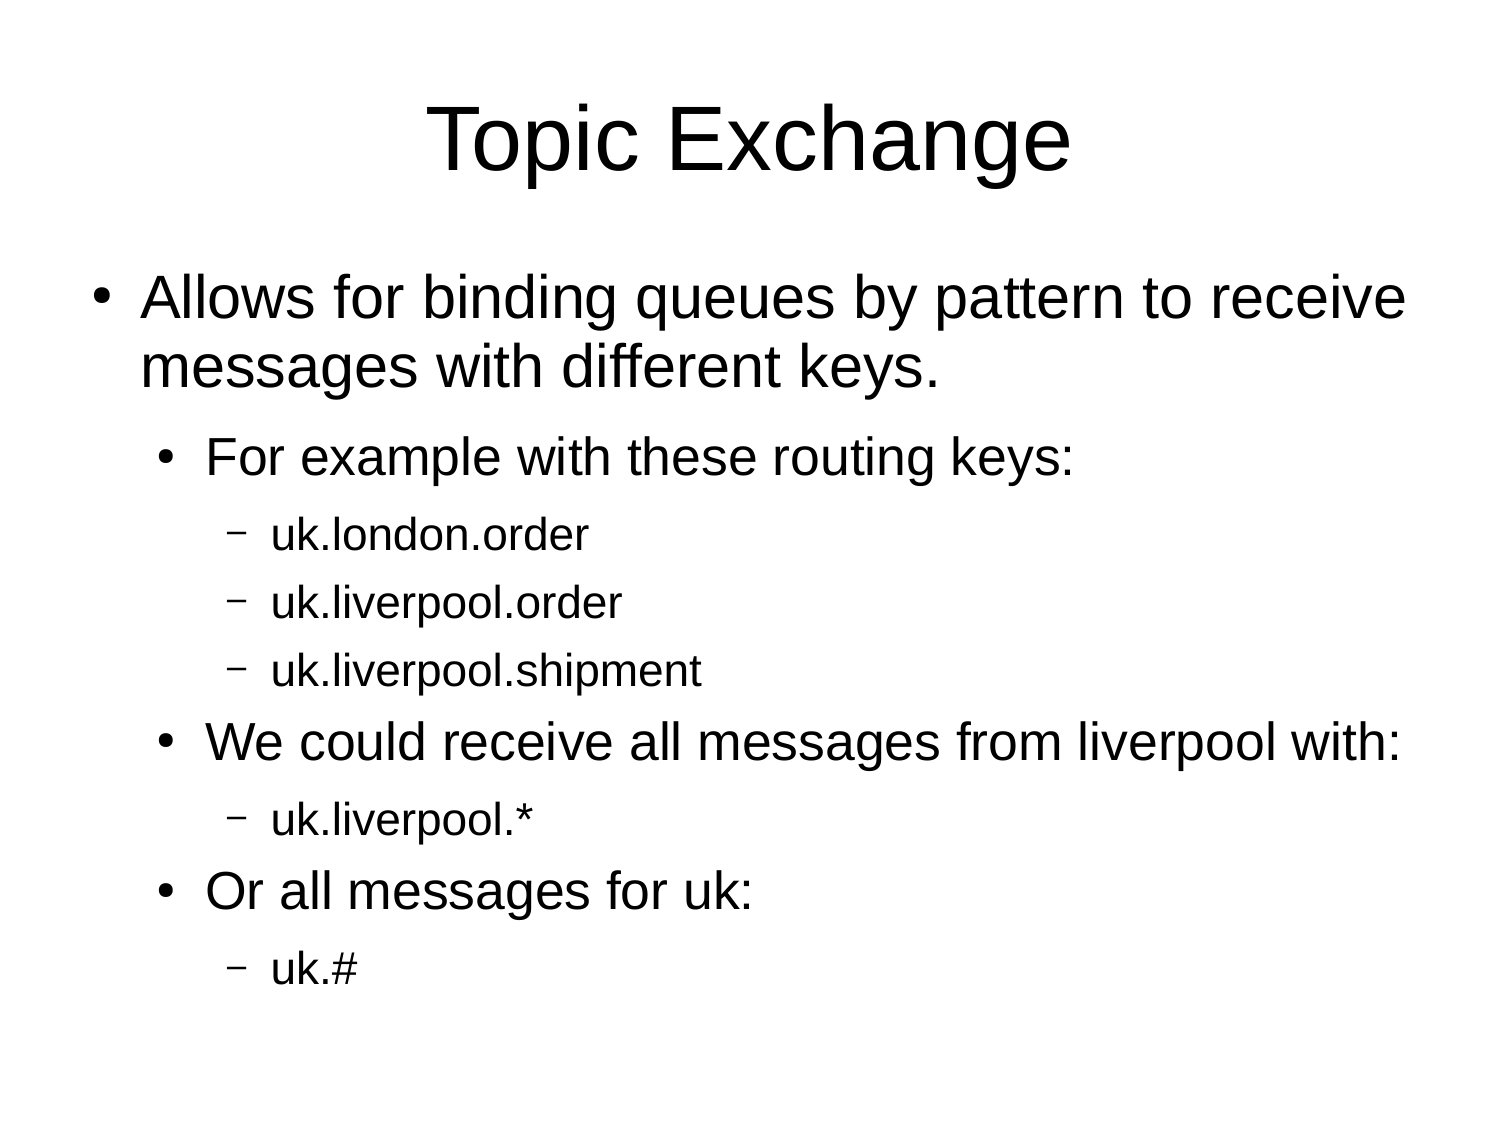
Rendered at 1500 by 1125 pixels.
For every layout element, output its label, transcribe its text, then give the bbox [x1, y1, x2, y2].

list Allows for binding queues by pattern to receive messages with different keys. For example with these routing keys: uk.london.order uk.liverpool.order uk.liverpool.shipment We could receive all messages from liverpool with: uk.liverpool.* Or all messages for uk: uk.# [75, 263, 1425, 1006]
title Topic Exchange [75, 52, 1425, 226]
